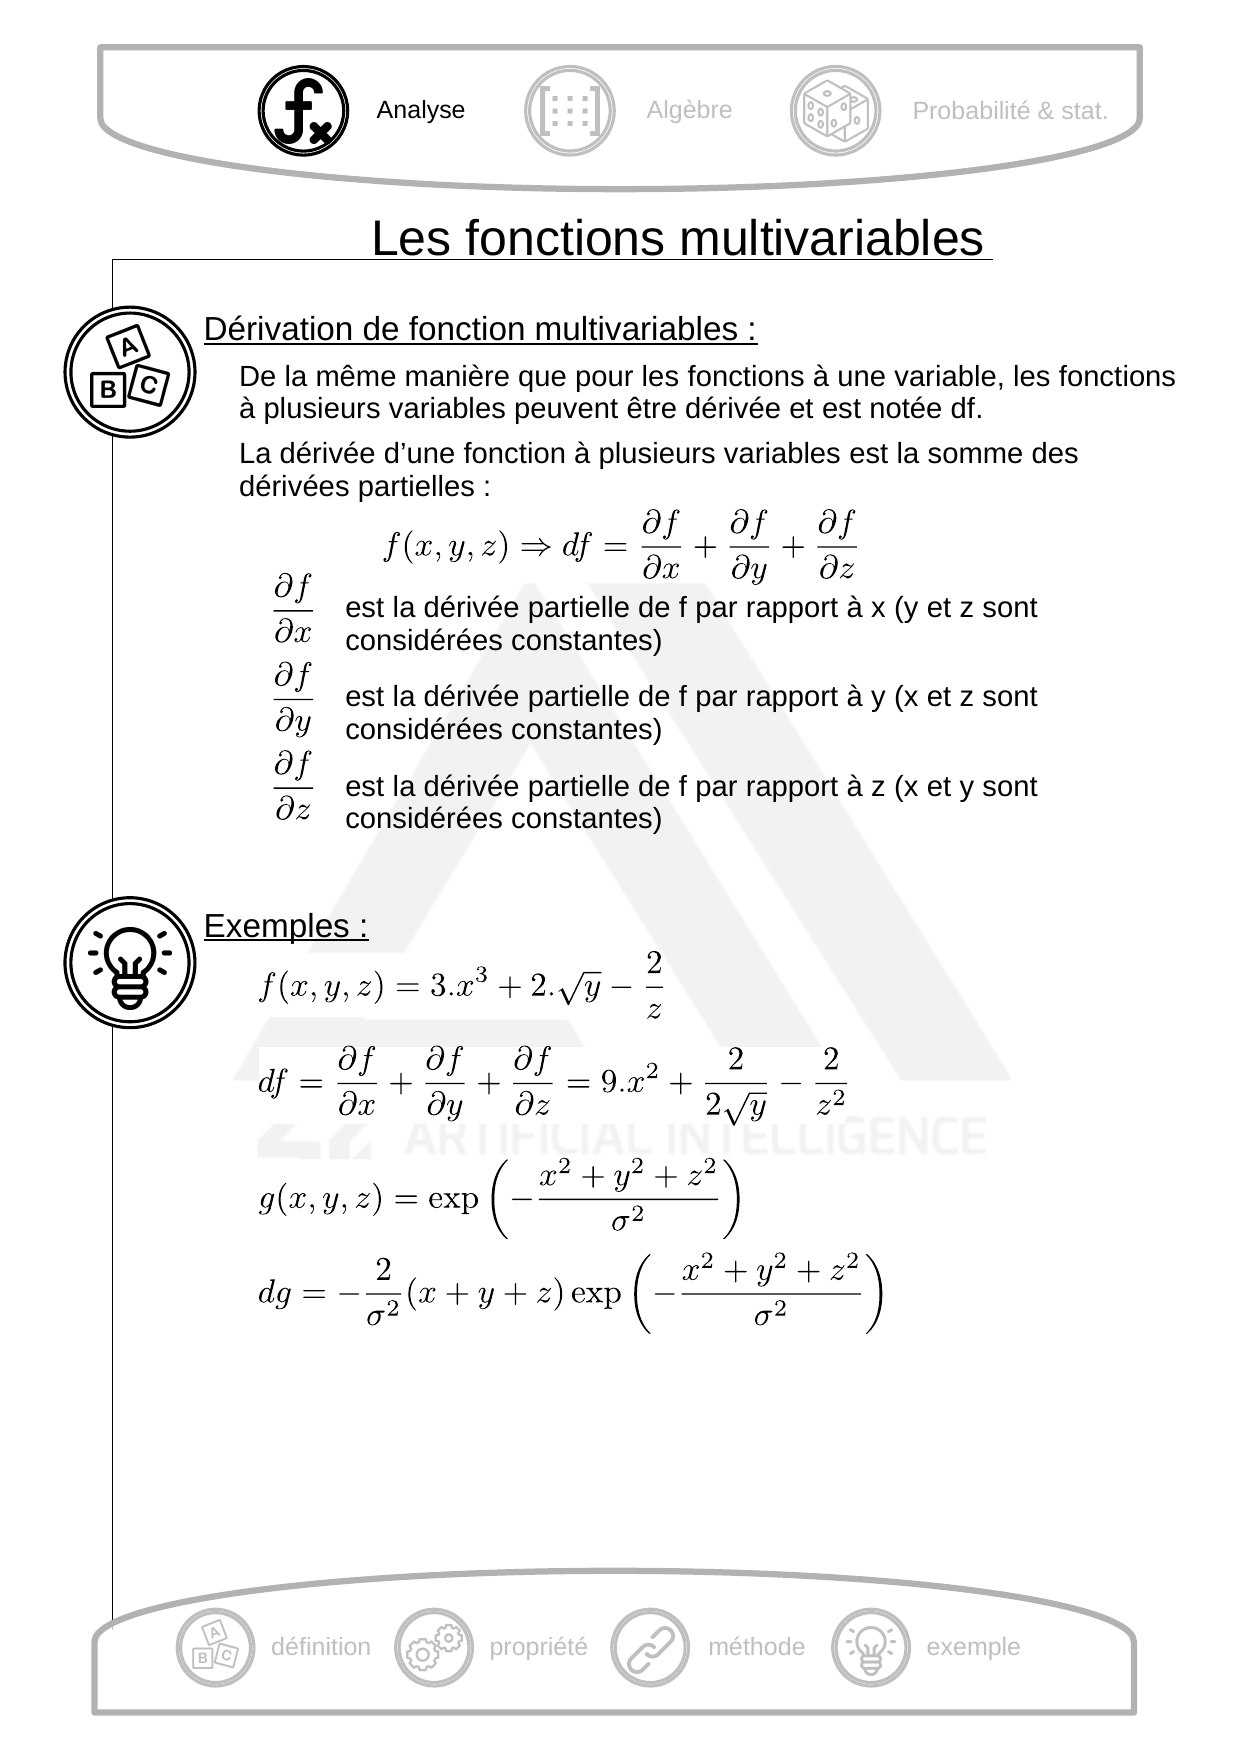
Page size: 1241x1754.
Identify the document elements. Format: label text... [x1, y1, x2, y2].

picture [88, 927, 172, 1010]
picture [88, 324, 172, 408]
text_box [383, 509, 857, 585]
text_box [73, 334, 187, 429]
text_box [99, 1010, 161, 1020]
text_box [64, 897, 195, 1028]
text_box [273, 661, 314, 738]
text_box [101, 315, 159, 324]
text_box [258, 1157, 740, 1240]
text_box [273, 572, 313, 643]
picture [59, 59, 1182, 1695]
text_box Analyse [361, 88, 490, 146]
text_box [258, 950, 663, 1019]
picture [113, 404, 1182, 1695]
text_box [273, 750, 314, 820]
text_box [65, 307, 188, 438]
text_box Exemples : [188, 900, 508, 952]
text_box [94, 1570, 1134, 1713]
text_box Les fonctions multivariables [356, 203, 1004, 274]
text_box [73, 906, 187, 1000]
text_box Dérivation de fonction multivariables : De la même manière que pour les fonctions à une variable, les fonctions à plusieurs variables peuvent être dérivée et est notée df. La dérivée d’une fonction à plusieurs variables est la somme des dérivées partielles : est la dérivée partielle de f par rapport à x (y et z sont considérées constantes) est la dérivée partielle de f par rapport à y (x et z sont considérées constantes) est la dérivée partielle de f par rapport à z (x et y sont considérées constantes) [188, 303, 1193, 843]
text_box [100, 47, 1140, 190]
picture [270, 78, 336, 144]
text_box [259, 1252, 883, 1334]
text_box [258, 1045, 848, 1126]
